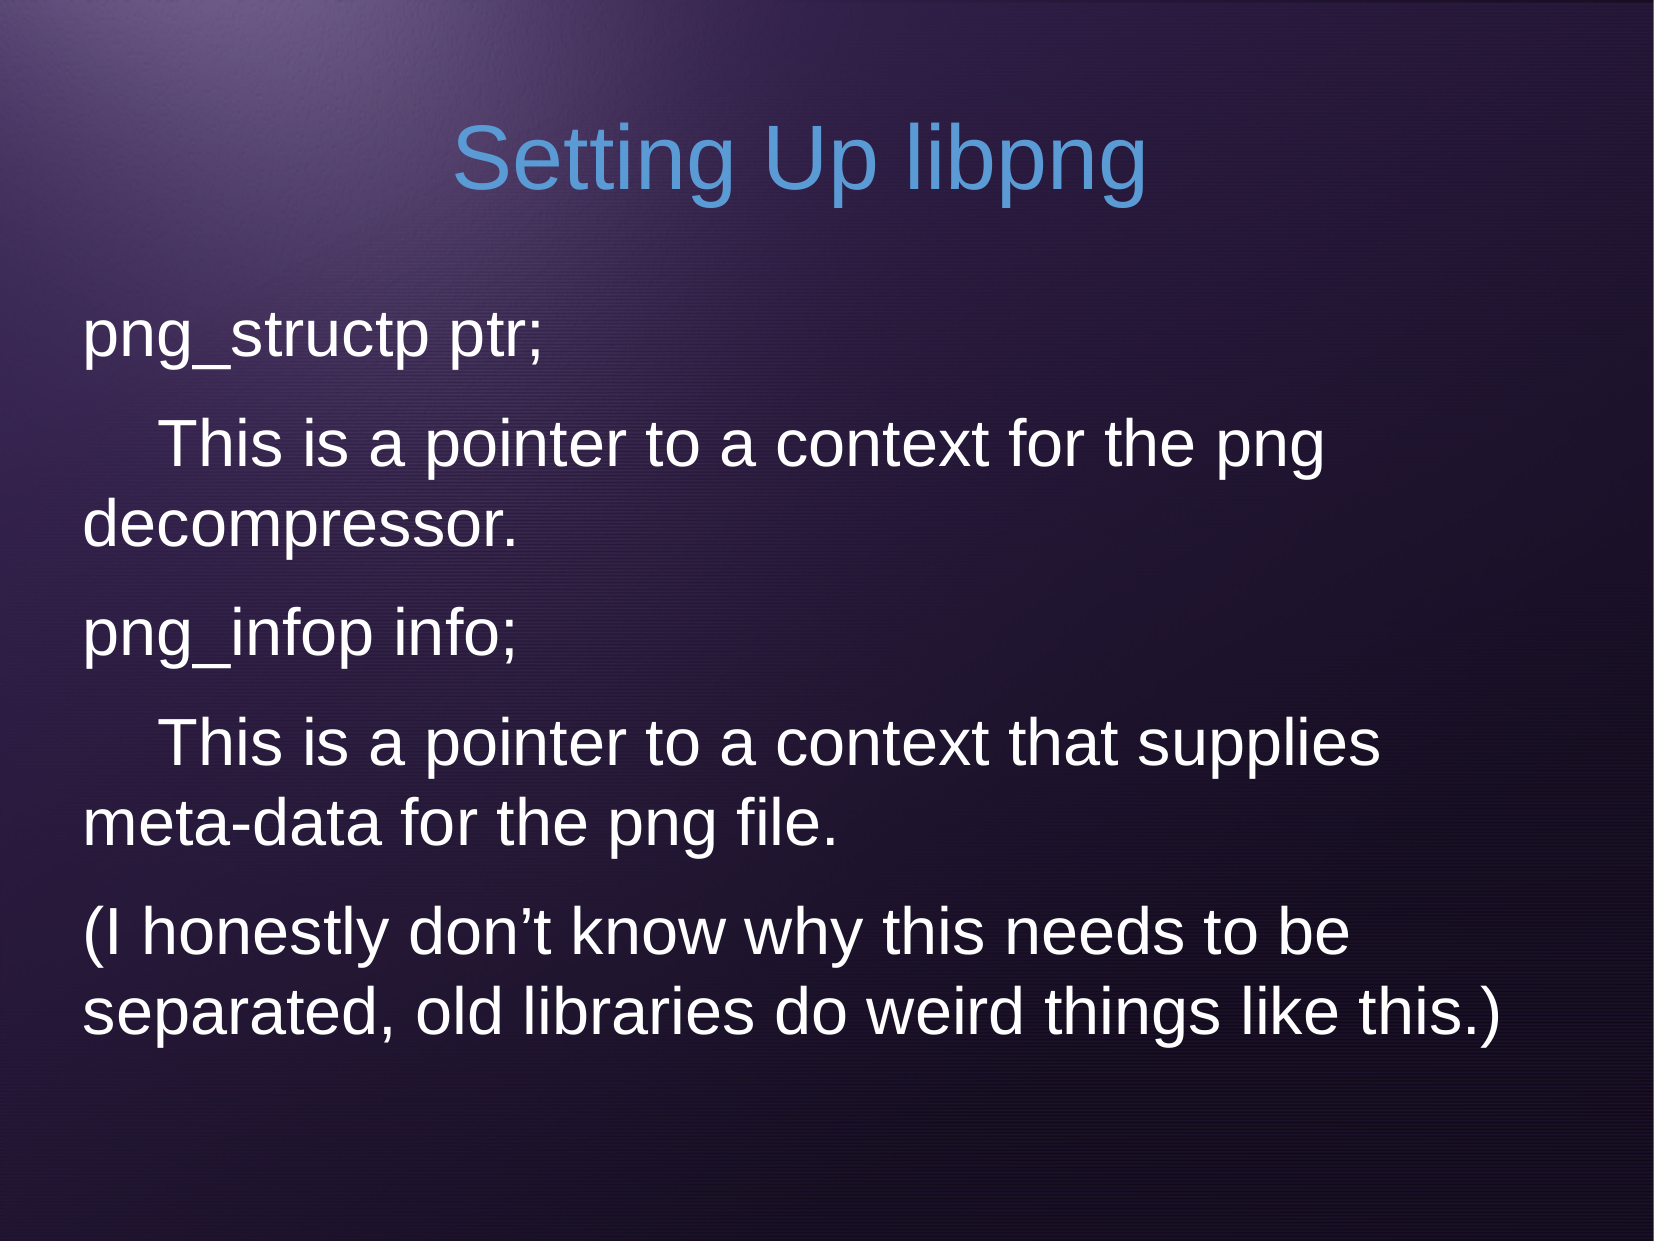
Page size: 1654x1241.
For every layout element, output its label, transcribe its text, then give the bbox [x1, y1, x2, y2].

picture [0, 0, 1654, 1241]
list png_structp ptr; This is a pointer to a context for the png decompressor. png_infop info; This is a pointer to a context that supplies meta-data for the png file. (I honestly don’t know why this needs to be separated, old libraries do weird things like this.) [82, 290, 1571, 1010]
title Setting Up libpng [82, 49, 1571, 257]
